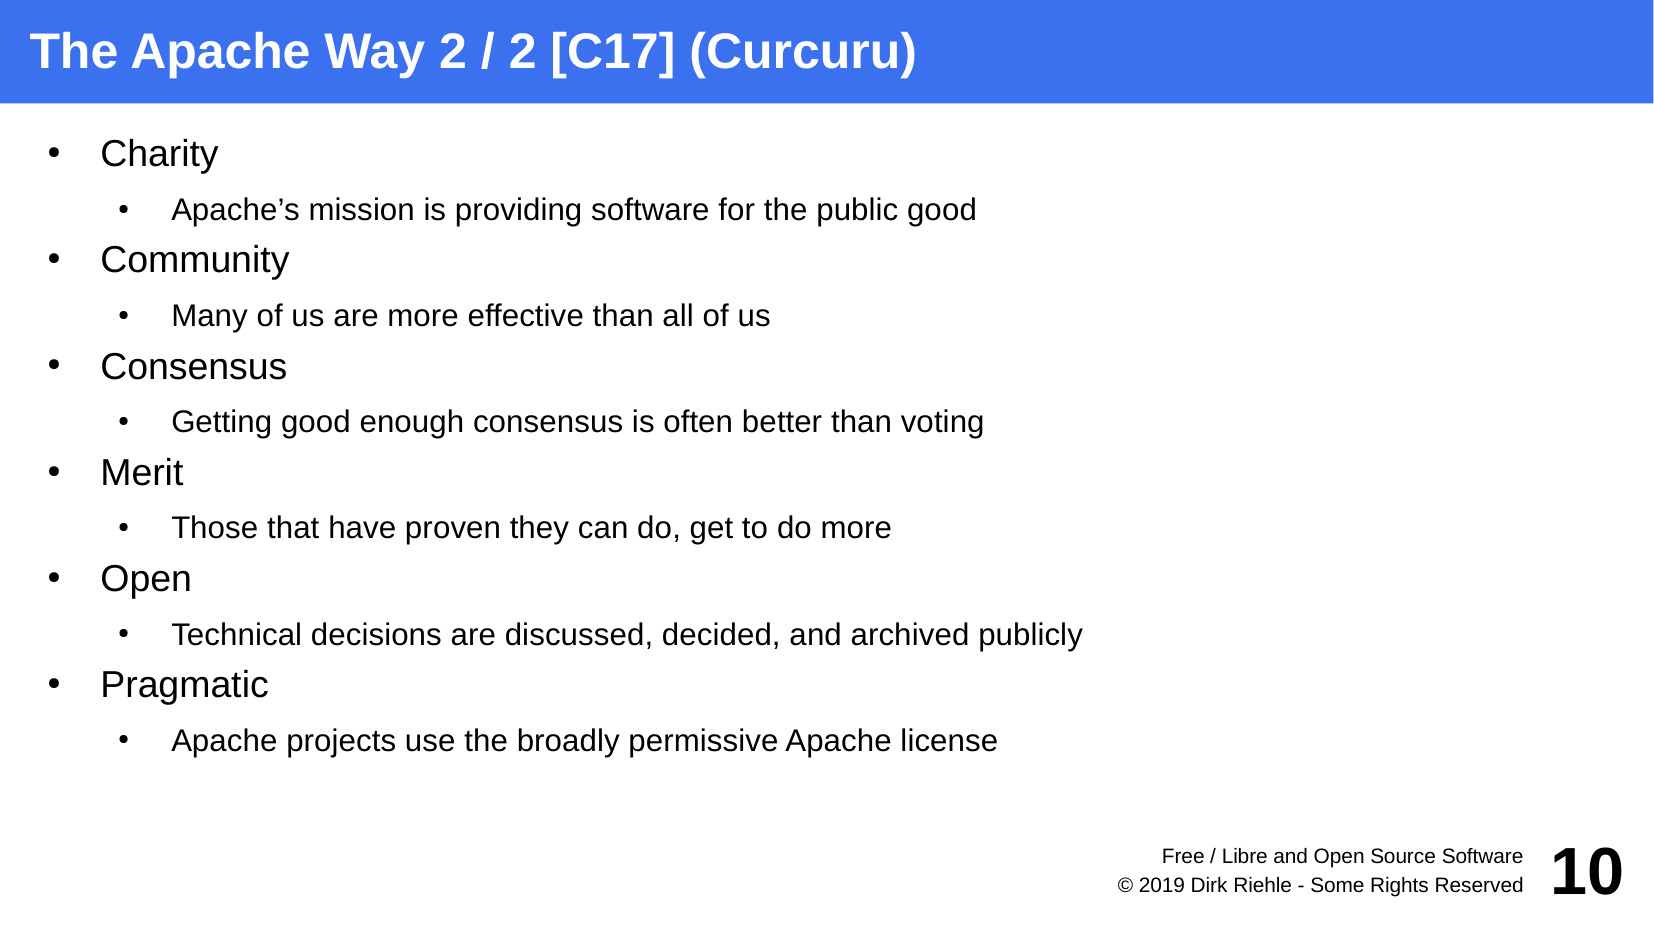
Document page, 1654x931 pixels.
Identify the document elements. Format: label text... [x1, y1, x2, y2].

title The Apache Way 2 / 2 [C17] (Curcuru) [0, 0, 1654, 104]
list Charity Apache’s mission is providing software for the public good Community Many of us are more effective than all of us Consensus Getting good enough consensus is often better than voting Merit Those that have proven they can do, get to do more Open Technical decisions are discussed, decided, and archived publicly Pragmatic Apache projects use the broadly permissive Apache license [29, 132, 1625, 813]
